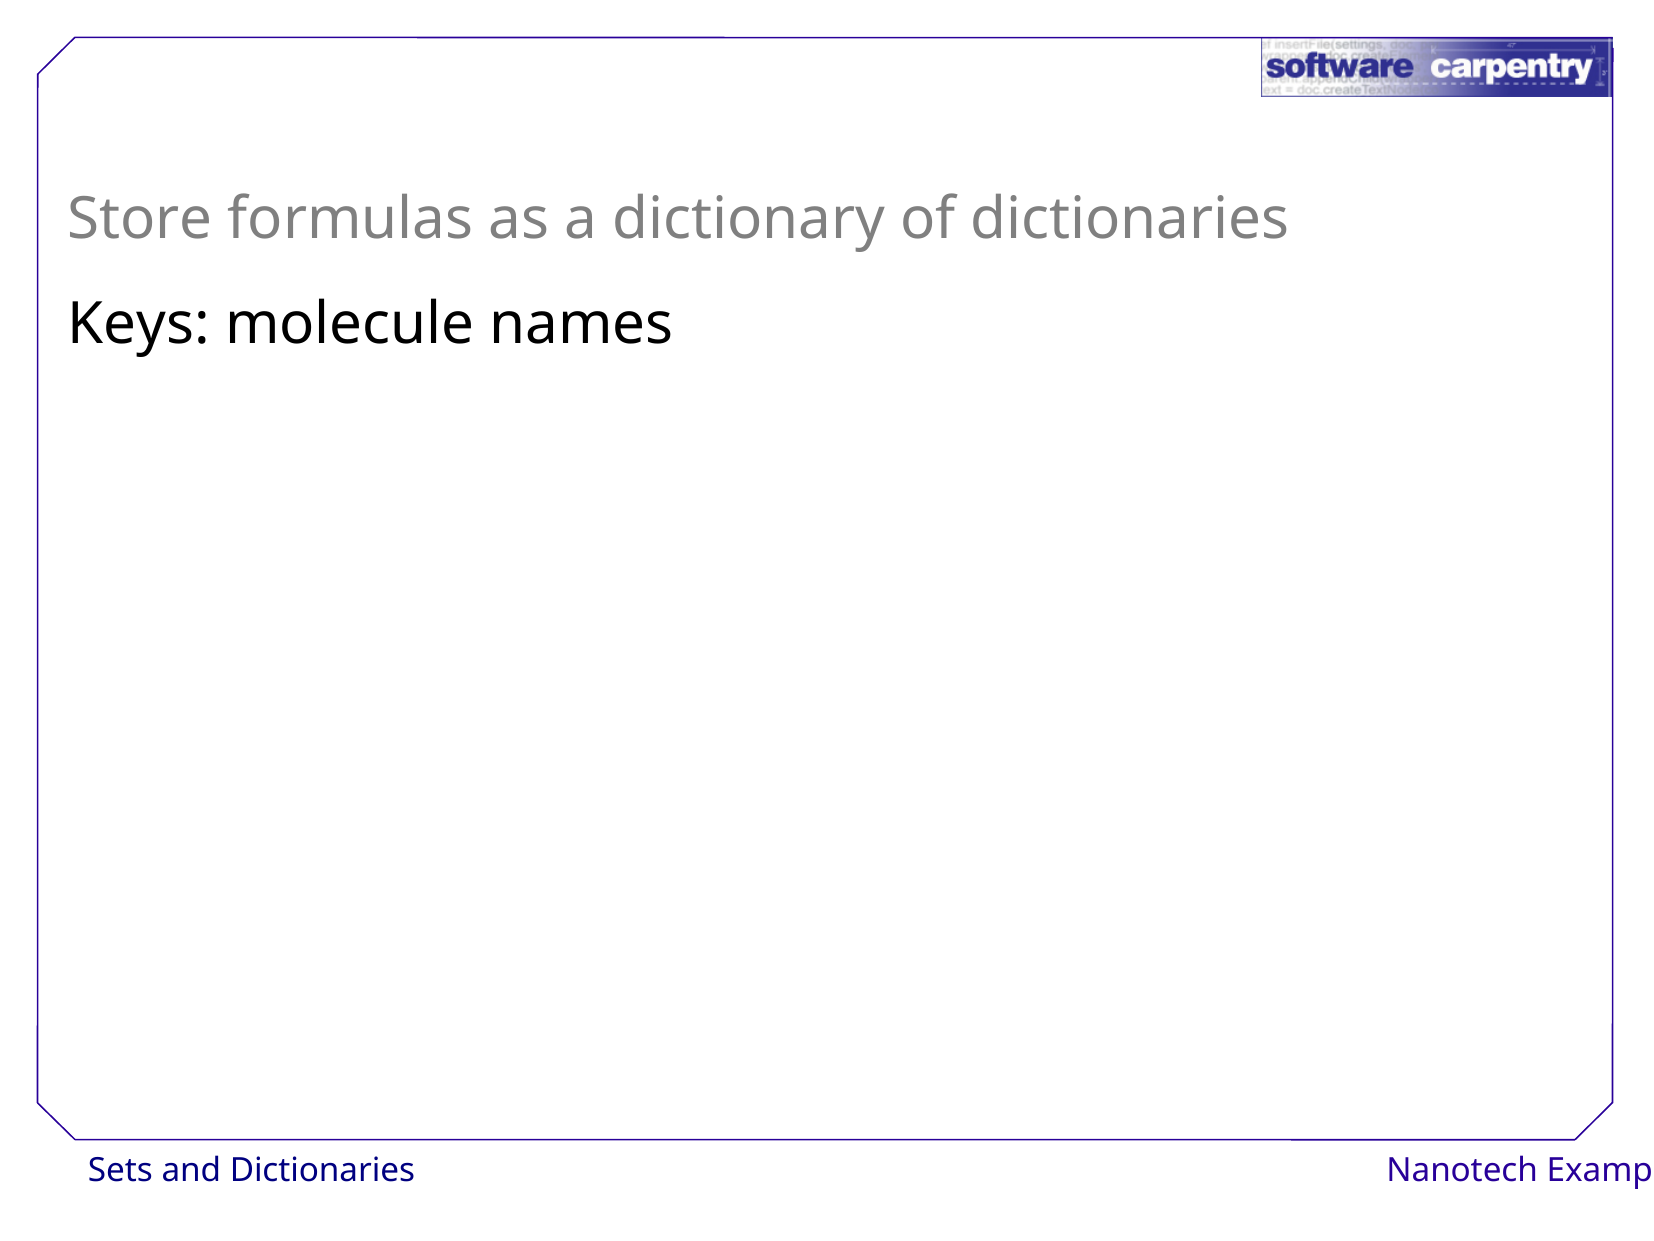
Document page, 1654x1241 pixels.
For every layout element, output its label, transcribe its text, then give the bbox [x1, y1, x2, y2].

text_box Store formulas as a dictionary of dictionaries Keys: molecule names [52, 137, 1455, 364]
picture [1261, 39, 1613, 97]
